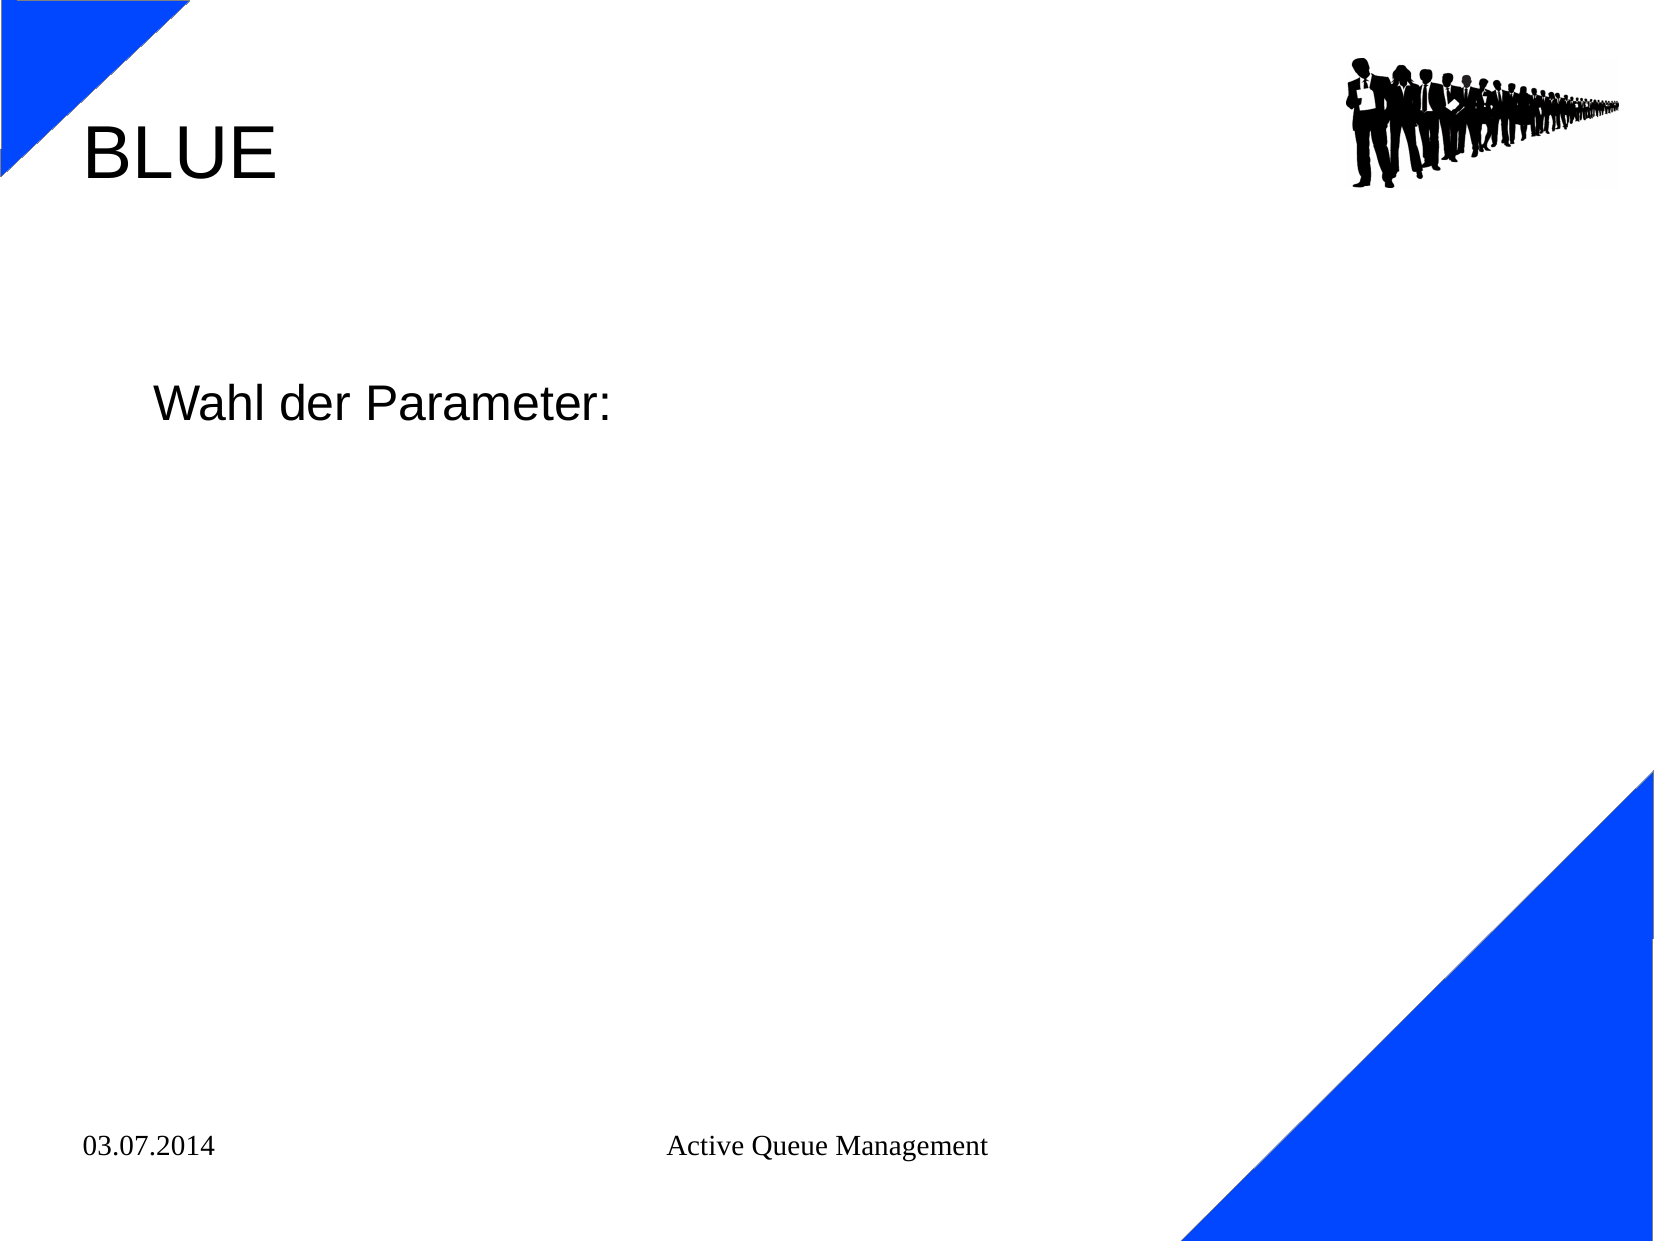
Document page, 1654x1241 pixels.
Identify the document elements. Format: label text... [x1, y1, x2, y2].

list Wahl der Parameter: [82, 290, 1571, 1109]
title BLUE [82, 49, 1571, 257]
text_box [0, 0, 190, 177]
text_box [1180, 770, 1654, 1241]
picture [1346, 58, 1619, 188]
